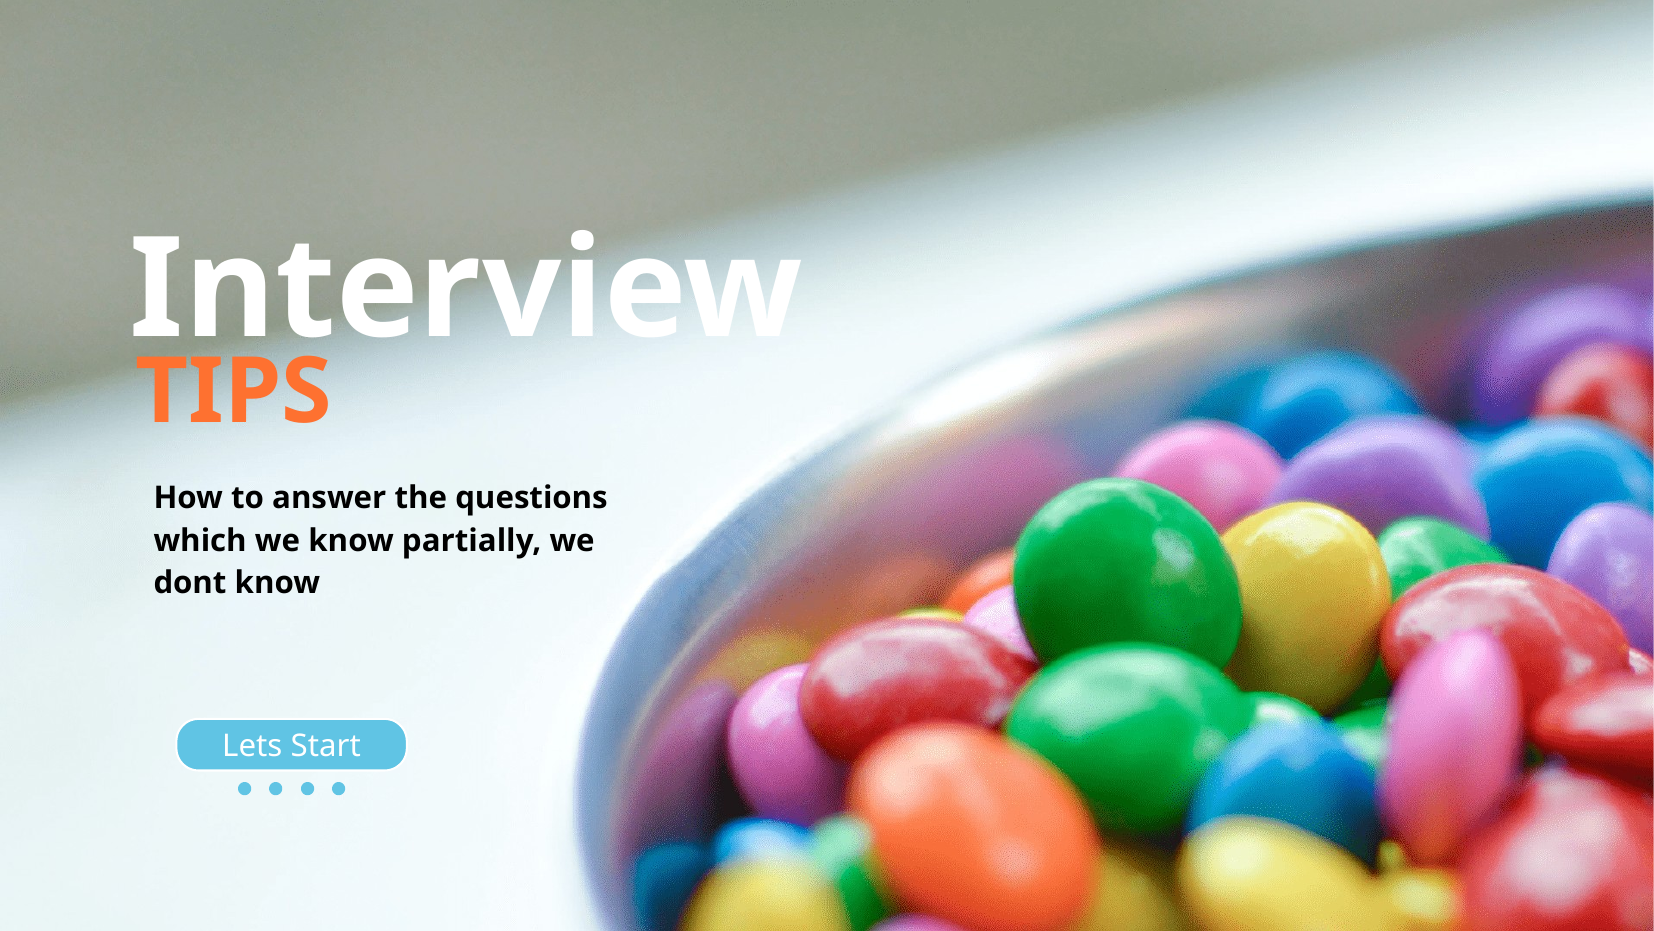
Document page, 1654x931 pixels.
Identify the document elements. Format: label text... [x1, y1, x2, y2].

text_box [238, 782, 252, 796]
title How to answer the questions which we know partially, we dont know [153, 451, 640, 627]
text_box [301, 782, 315, 796]
text_box Lets Start [178, 720, 405, 769]
title Interview [129, 119, 886, 445]
title TIPS [135, 324, 739, 451]
text_box [269, 782, 283, 796]
picture [0, 0, 1654, 931]
text_box [332, 782, 346, 796]
